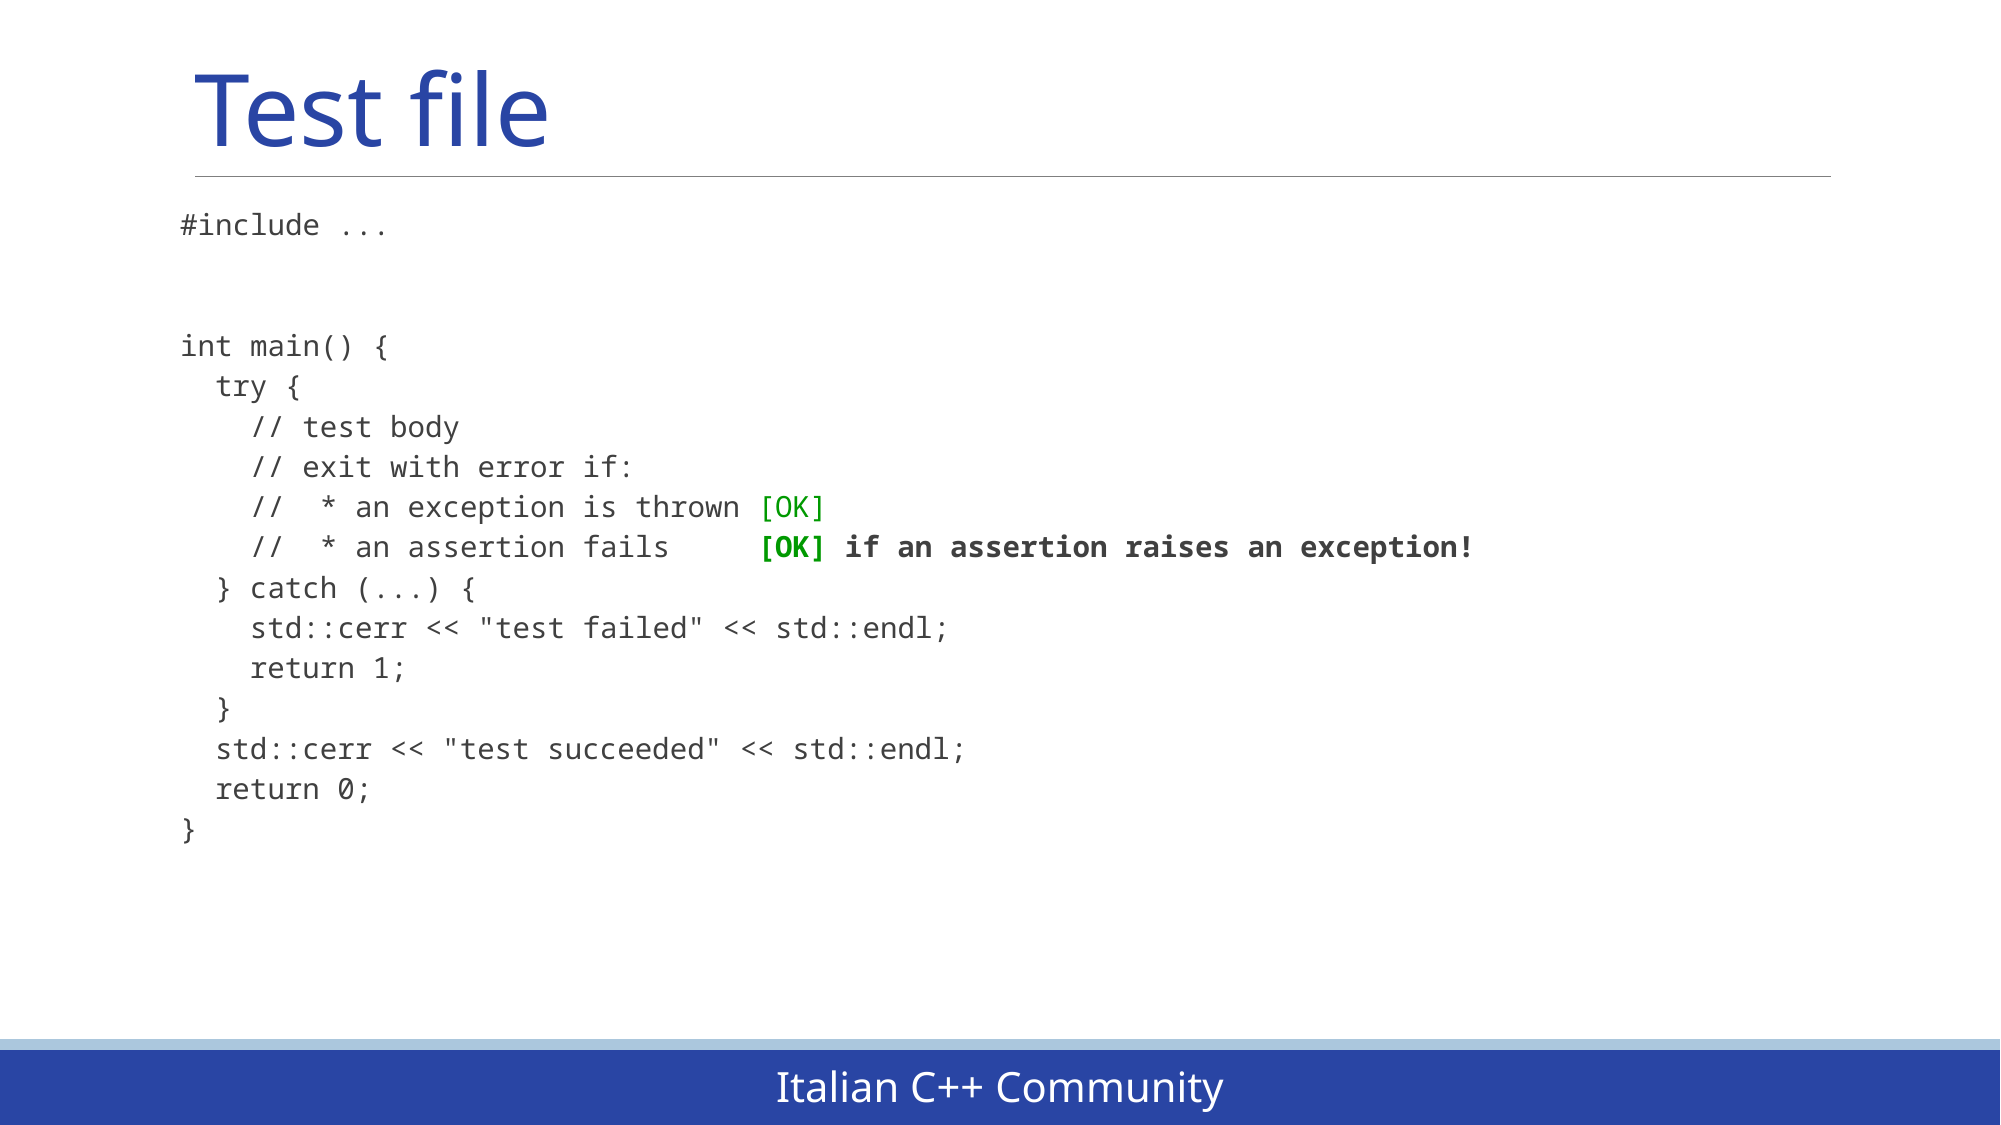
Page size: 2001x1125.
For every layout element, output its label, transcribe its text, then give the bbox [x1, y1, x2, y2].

list #include ... int main() { try { // test body // exit with error if: // * an exception is thrown [OK] // * an assertion fails [OK] if an assertion raises an exception! } catch (...) { std::cerr << "test failed" << std::endl; return 1; } std::cerr << "test succeeded" << std::endl; return 0; } [179, 202, 1949, 1011]
title Test file [179, 2, 1830, 175]
